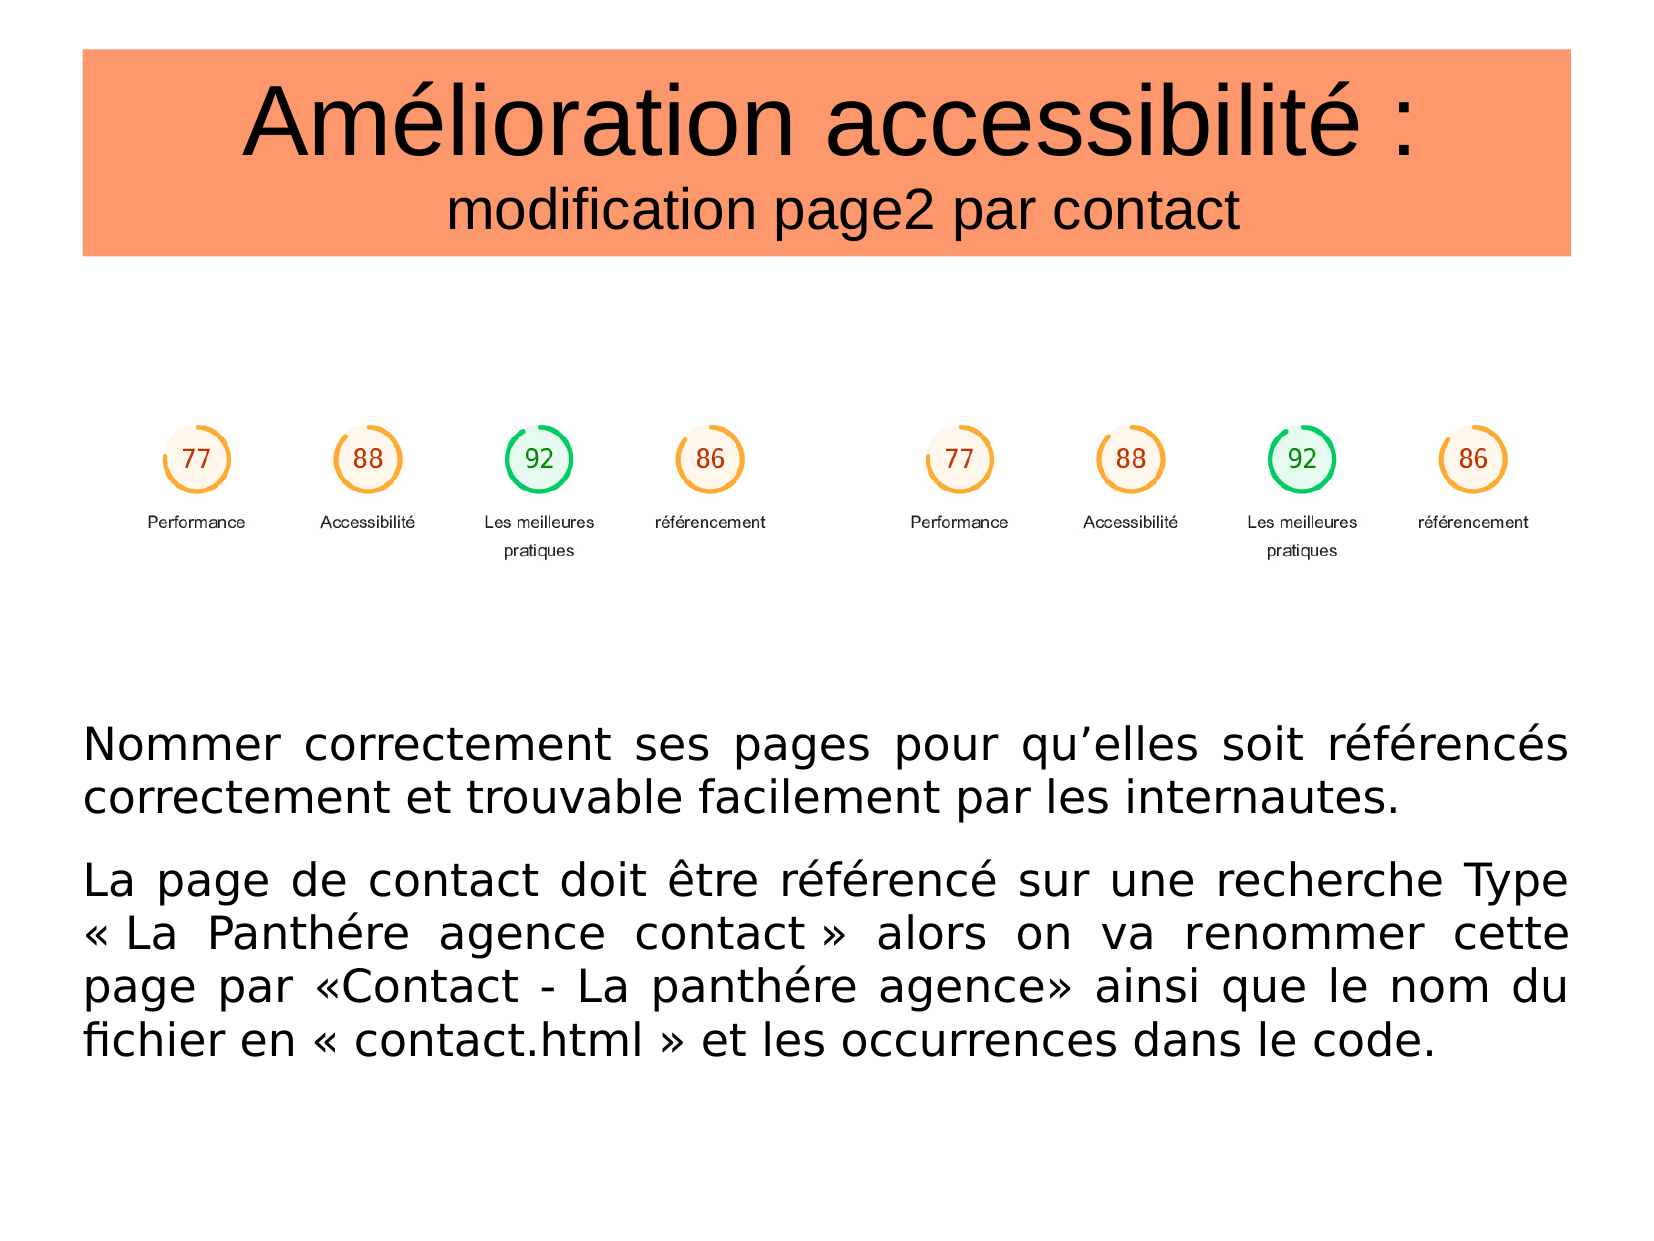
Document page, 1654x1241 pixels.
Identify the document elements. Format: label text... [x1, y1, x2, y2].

picture [845, 404, 1572, 566]
picture [82, 404, 809, 566]
title Amélioration accessibilité : modification page2 par contact [82, 49, 1571, 257]
list Nommer correctement ses pages pour qu’elles soit référencés correctement et trouvable facilement par les internautes. La page de contact doit être référencé sur une recherche Type « La Panthére agence contact » alors on va renommer cette page par «Contact - La panthére agence» ainsi que le nom du fichier en « contact.html » et les occurrences dans le code. [82, 717, 1571, 1109]
